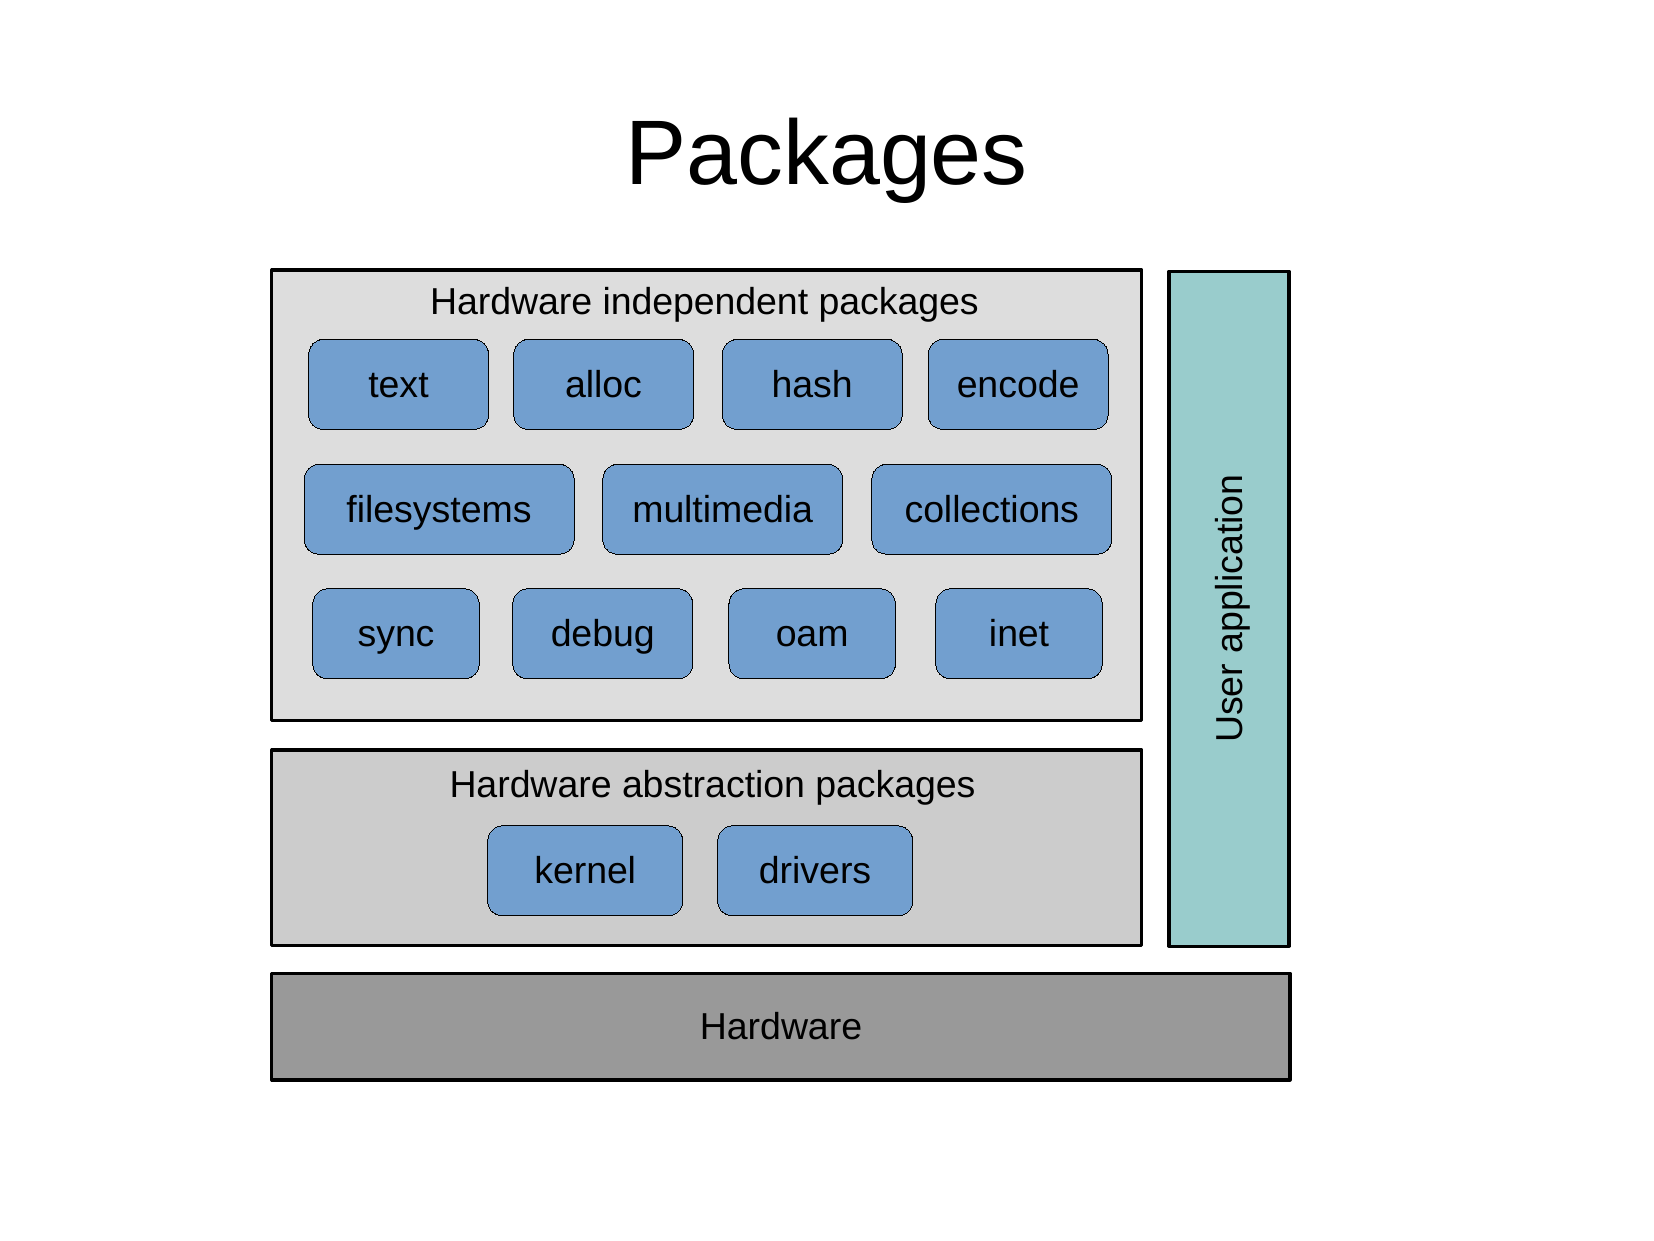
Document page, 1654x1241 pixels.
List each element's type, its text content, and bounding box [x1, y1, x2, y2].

text_box [271, 750, 1142, 946]
text_box inet [935, 588, 1103, 679]
title Packages [82, 49, 1571, 257]
text_box encode [928, 339, 1109, 430]
text_box drivers [717, 825, 913, 916]
text_box Hardware independent packages [415, 273, 994, 331]
text_box collections [871, 464, 1112, 555]
text_box User application [1168, 271, 1289, 947]
text_box Hardware [271, 973, 1291, 1081]
text_box debug [512, 588, 693, 679]
text_box text [308, 339, 489, 430]
text_box hash [722, 339, 903, 430]
text_box multimedia [602, 464, 843, 555]
text_box alloc [513, 339, 694, 430]
text_box sync [312, 588, 480, 679]
text_box filesystems [304, 464, 575, 555]
text_box kernel [487, 825, 683, 916]
text_box [271, 270, 1142, 721]
text_box oam [728, 588, 896, 679]
text_box Hardware abstraction packages [434, 755, 991, 813]
